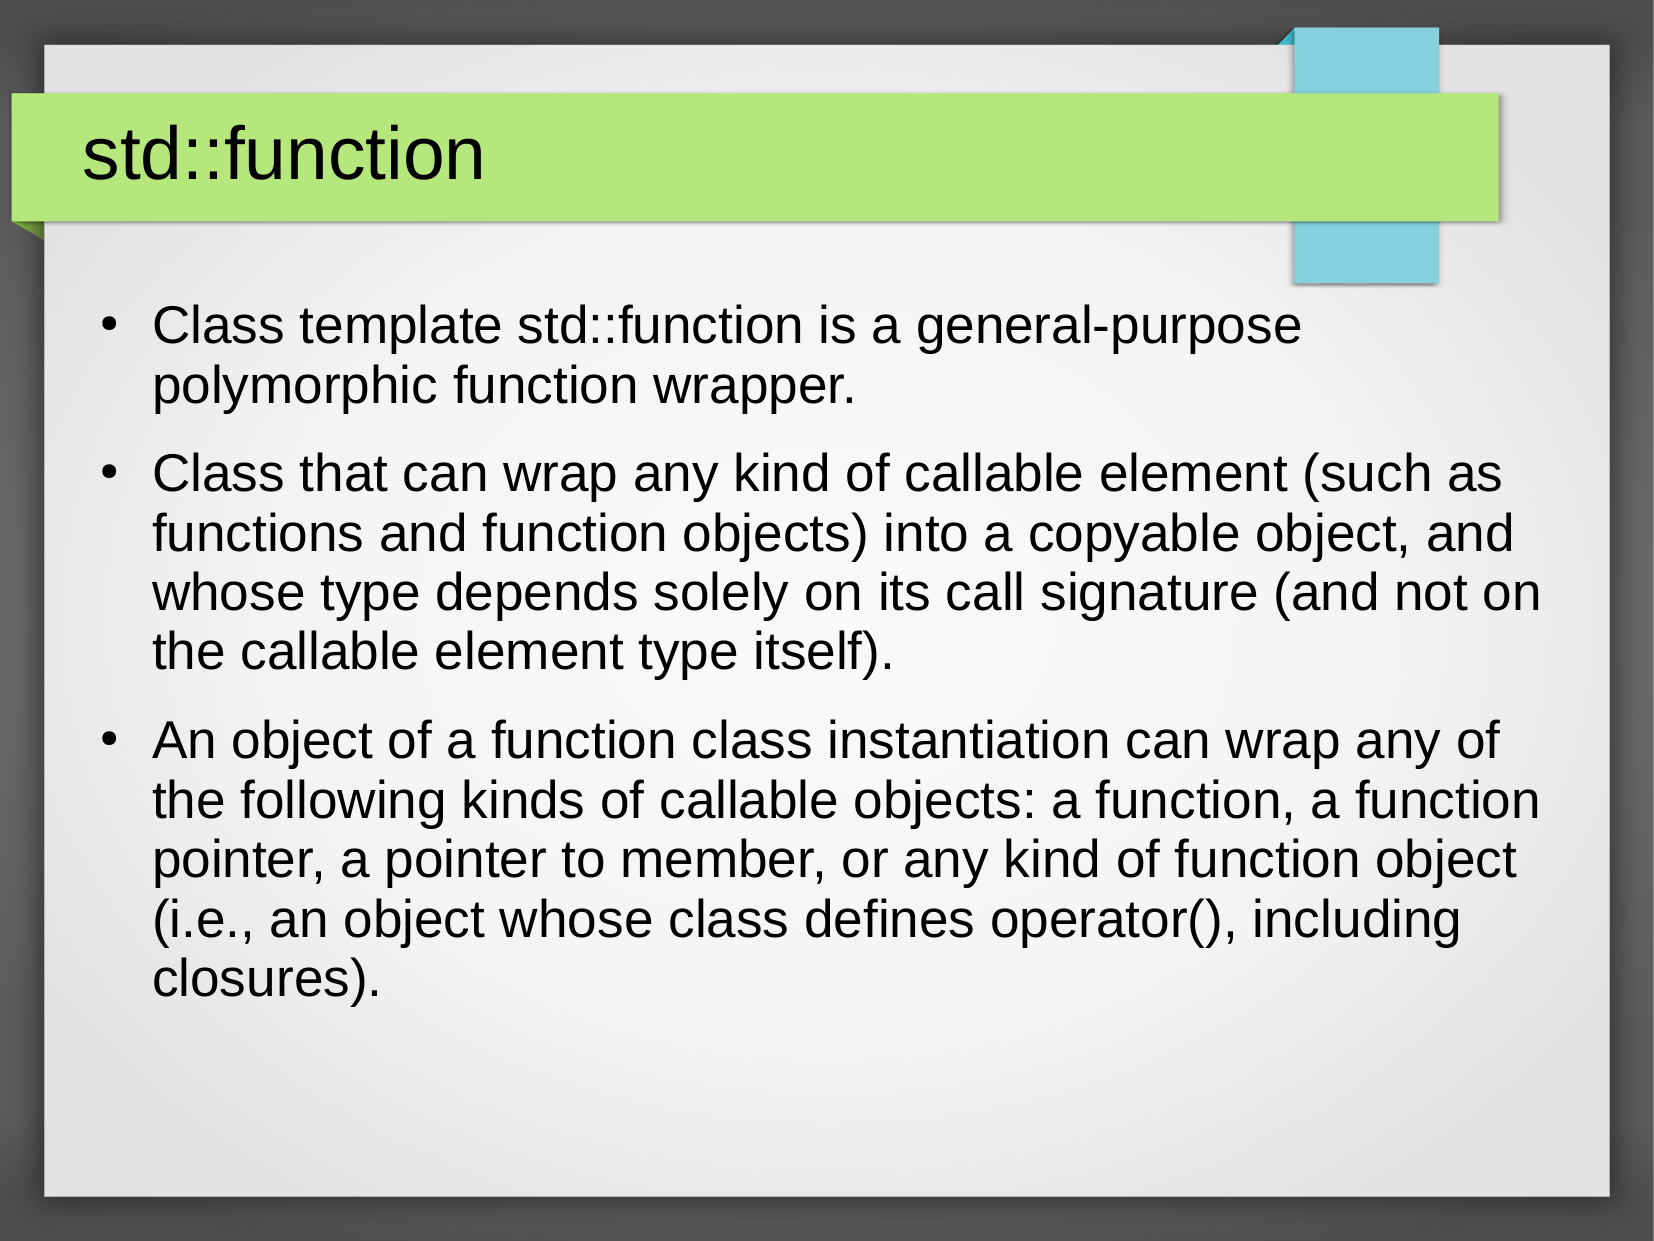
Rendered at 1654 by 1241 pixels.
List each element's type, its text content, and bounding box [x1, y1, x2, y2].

title std::function [82, 94, 1264, 213]
picture [0, 0, 1654, 1241]
list Class template std::function is a general-purpose polymorphic function wrapper. Class that can wrap any kind of callable element (such as functions and function objects) into a copyable object, and whose type depends solely on its call signature (and not on the callable element type itself). An object of a function class instantiation can wrap any of the following kinds of callable objects: a function, a function pointer, a pointer to member, or any kind of function object (i.e., an object whose class defines operator(), including closures). [82, 295, 1571, 1015]
